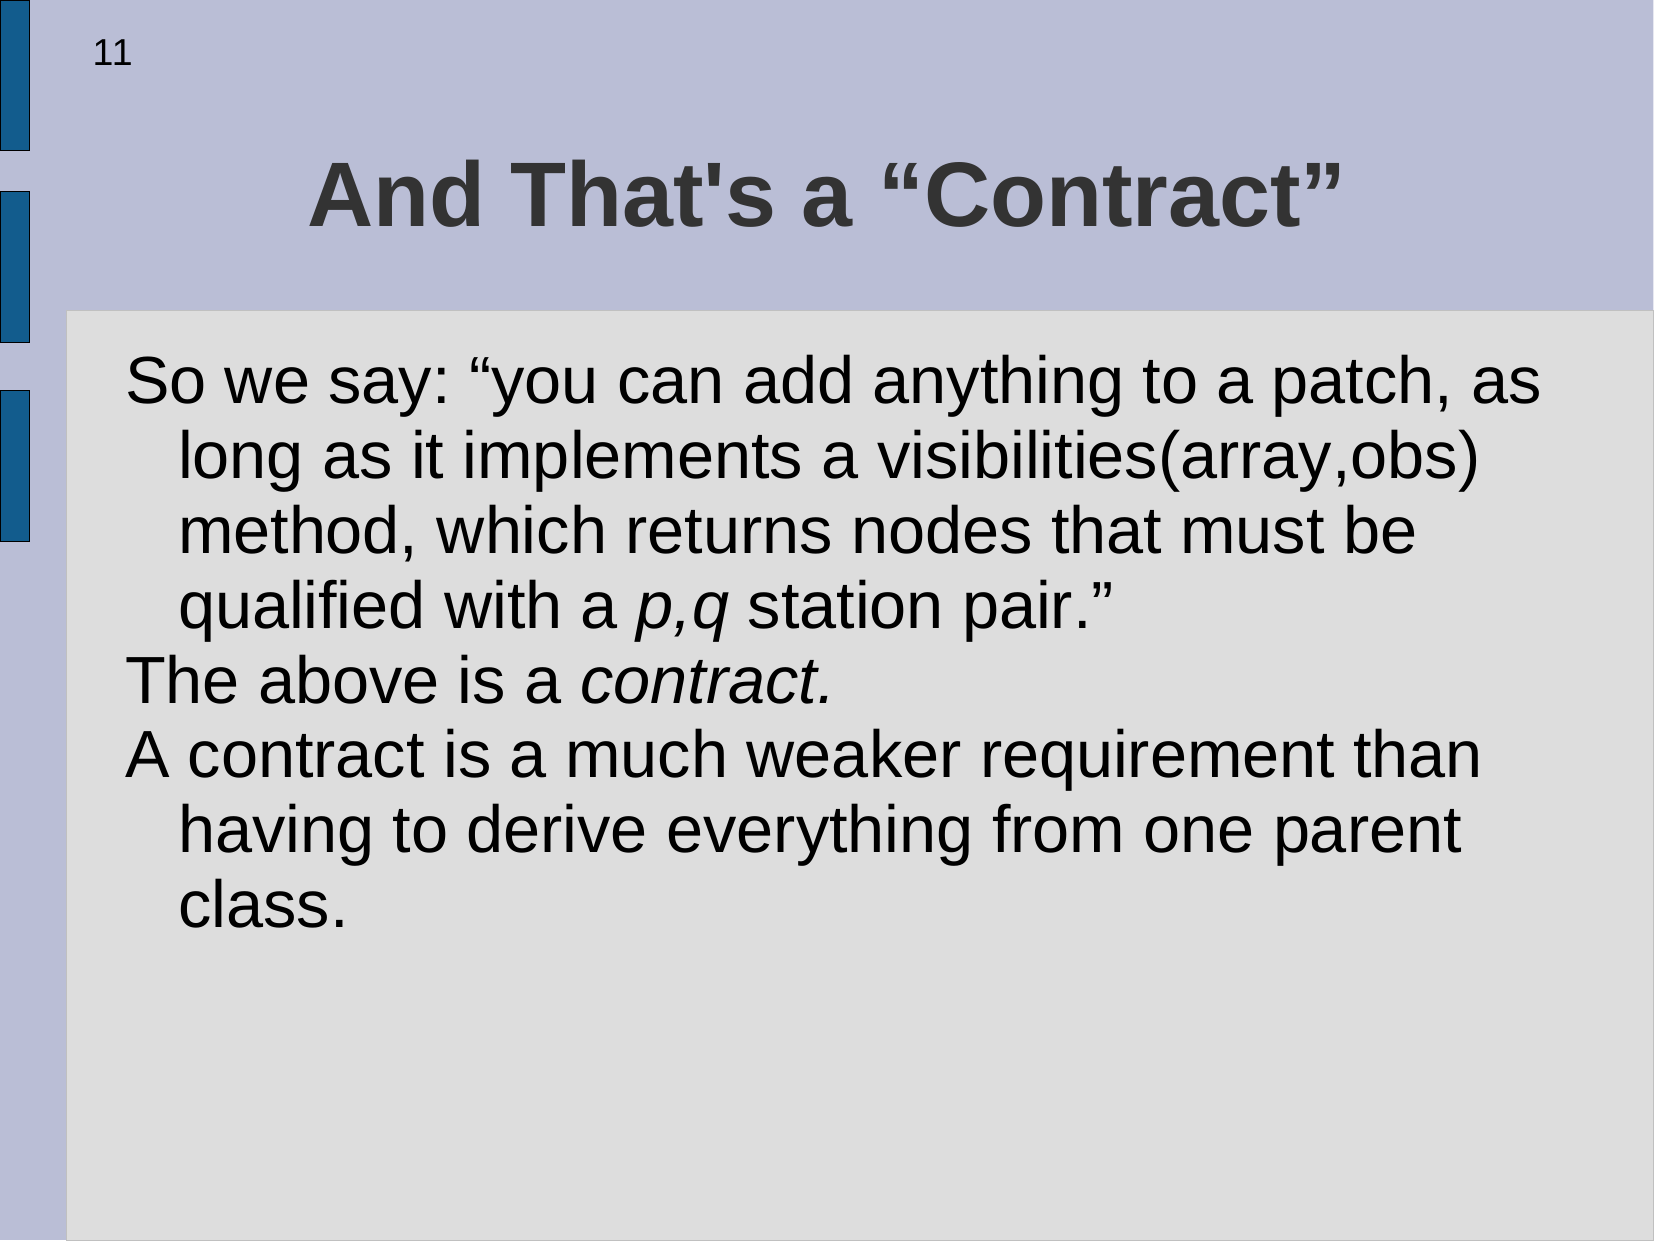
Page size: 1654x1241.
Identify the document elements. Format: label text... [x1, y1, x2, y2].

text_box <number> [116, 23, 240, 97]
title And That's a “Contract” [121, 91, 1534, 299]
list So we say: “you can add anything to a patch, as long as it implements a visibilities(array,obs) method, which returns nodes that must be qualified with a p,q station pair.” The above is a contract. A contract is a much weaker requirement than having to derive everything from one parent class. [107, 343, 1606, 1125]
